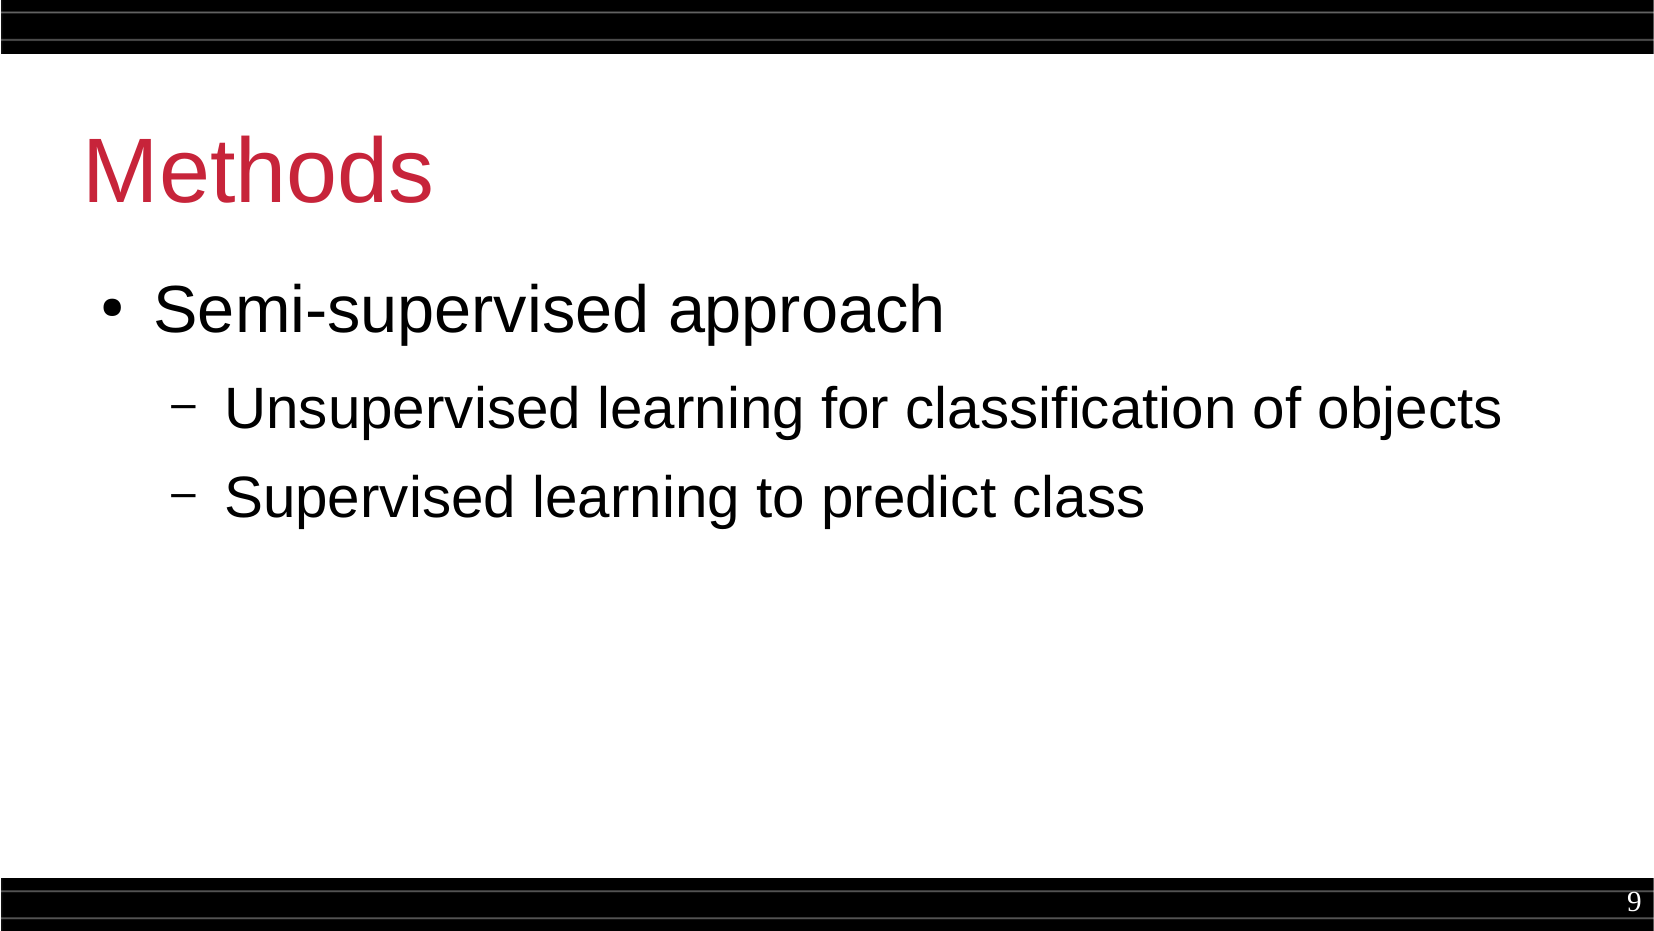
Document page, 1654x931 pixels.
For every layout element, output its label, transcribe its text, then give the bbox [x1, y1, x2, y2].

title Methods [82, 92, 1571, 249]
picture [1, 878, 1654, 931]
list Semi-supervised approach Unsupervised learning for classification of objects Supervised learning to predict class [82, 271, 1571, 851]
picture [1, 0, 1654, 54]
